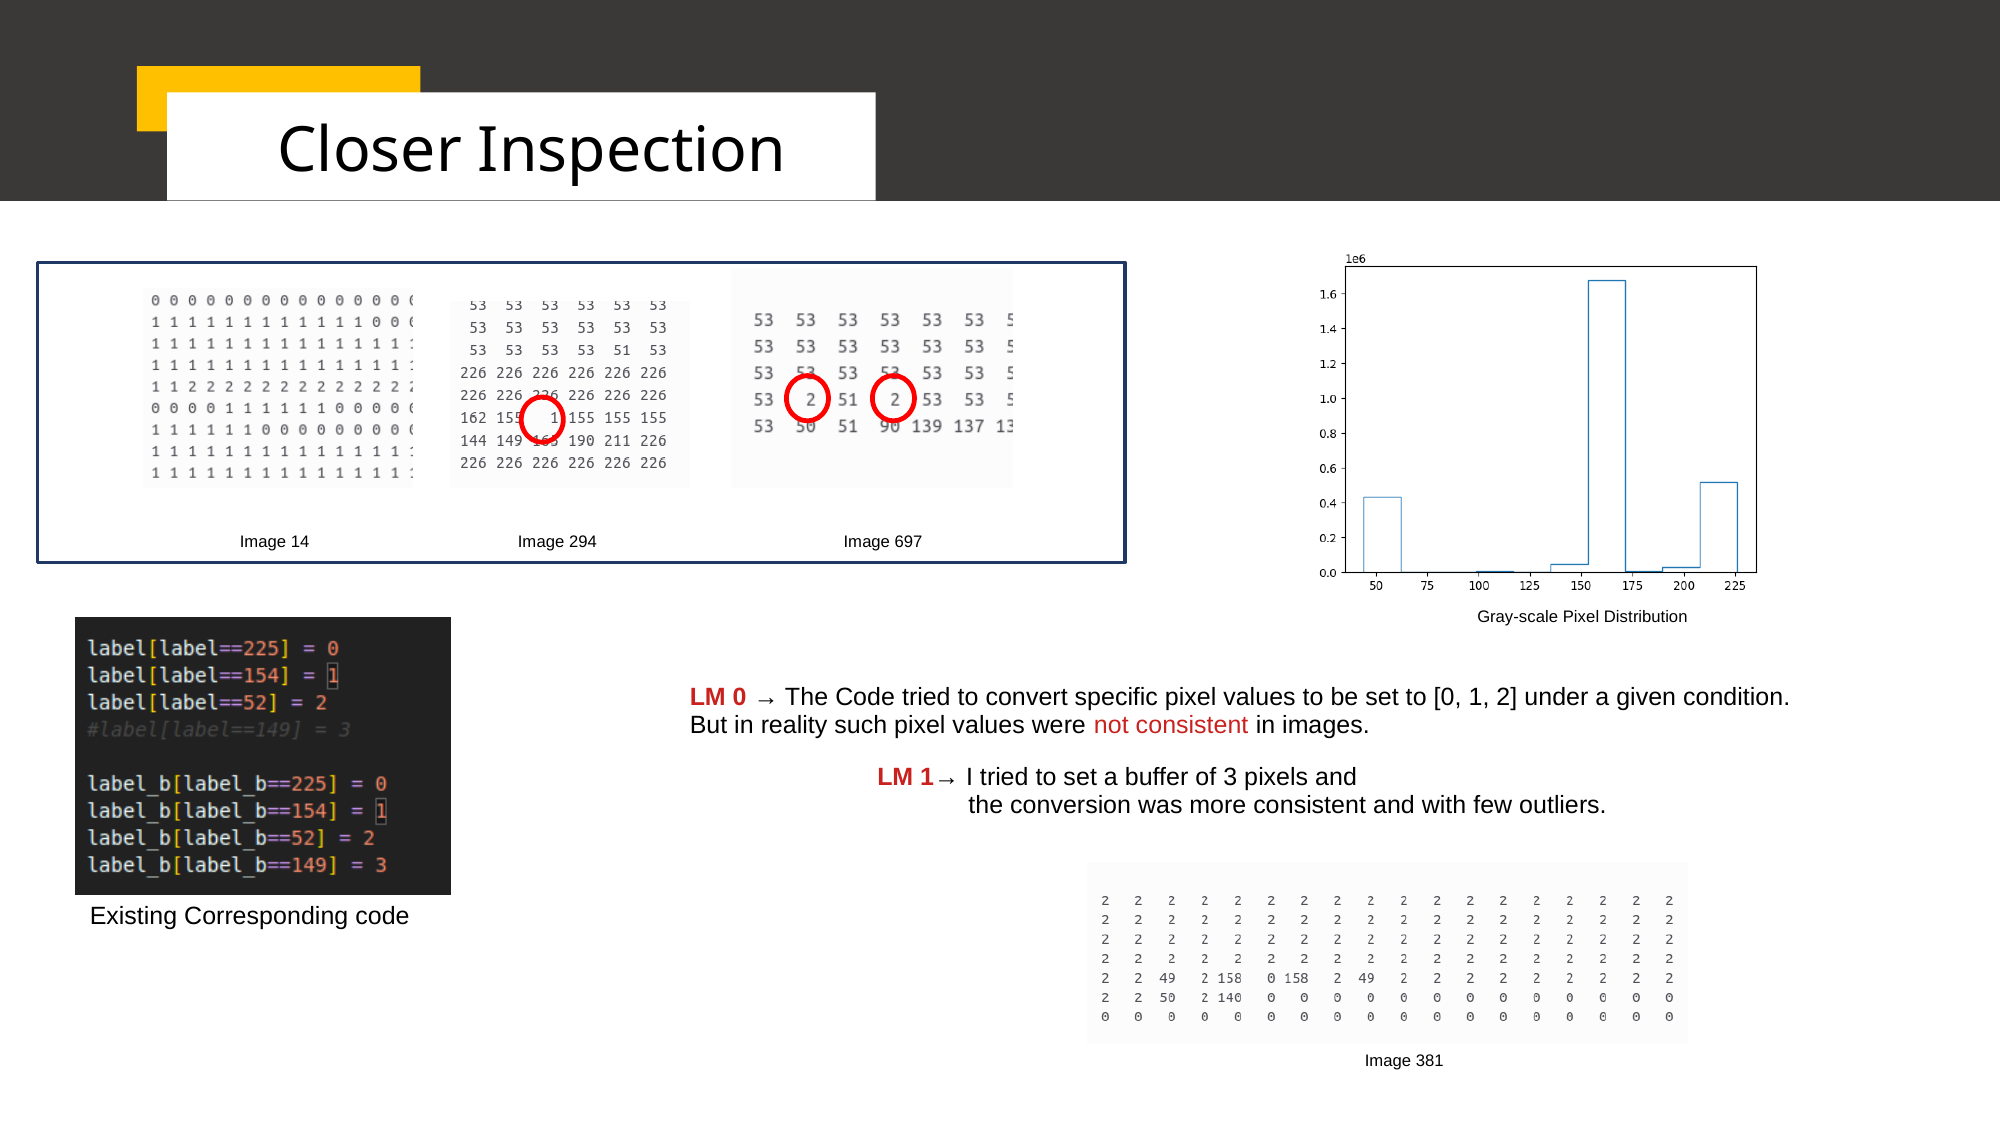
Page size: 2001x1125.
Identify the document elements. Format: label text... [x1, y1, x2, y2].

text_box Image 294 [503, 525, 612, 559]
text_box Image 697 [828, 525, 938, 559]
text_box [136, 66, 876, 201]
picture [0, 0, 2000, 201]
text_box Existing Corresponding code [75, 894, 426, 938]
picture [1087, 862, 1688, 1044]
text_box Image 381 [1350, 1043, 1459, 1078]
picture [450, 301, 690, 488]
picture [75, 617, 451, 895]
text_box LM 0 → The Code tried to convert specific pixel values to be set to [0, 1, 2] under a given condition. But in reality such pixel values were not consistent in images. [675, 675, 1869, 774]
picture [143, 288, 413, 488]
text_box LM 1→ I tried to set a buffer of 3 pixels and the conversion was more consistent and with few outliers. [862, 755, 1981, 836]
text_box Gray-scale Pixel Distribution [1462, 600, 1726, 653]
text_box Closer Inspection [262, 101, 803, 192]
picture [731, 268, 1013, 488]
picture [1310, 245, 1763, 601]
text_box Image 14 [225, 525, 325, 559]
